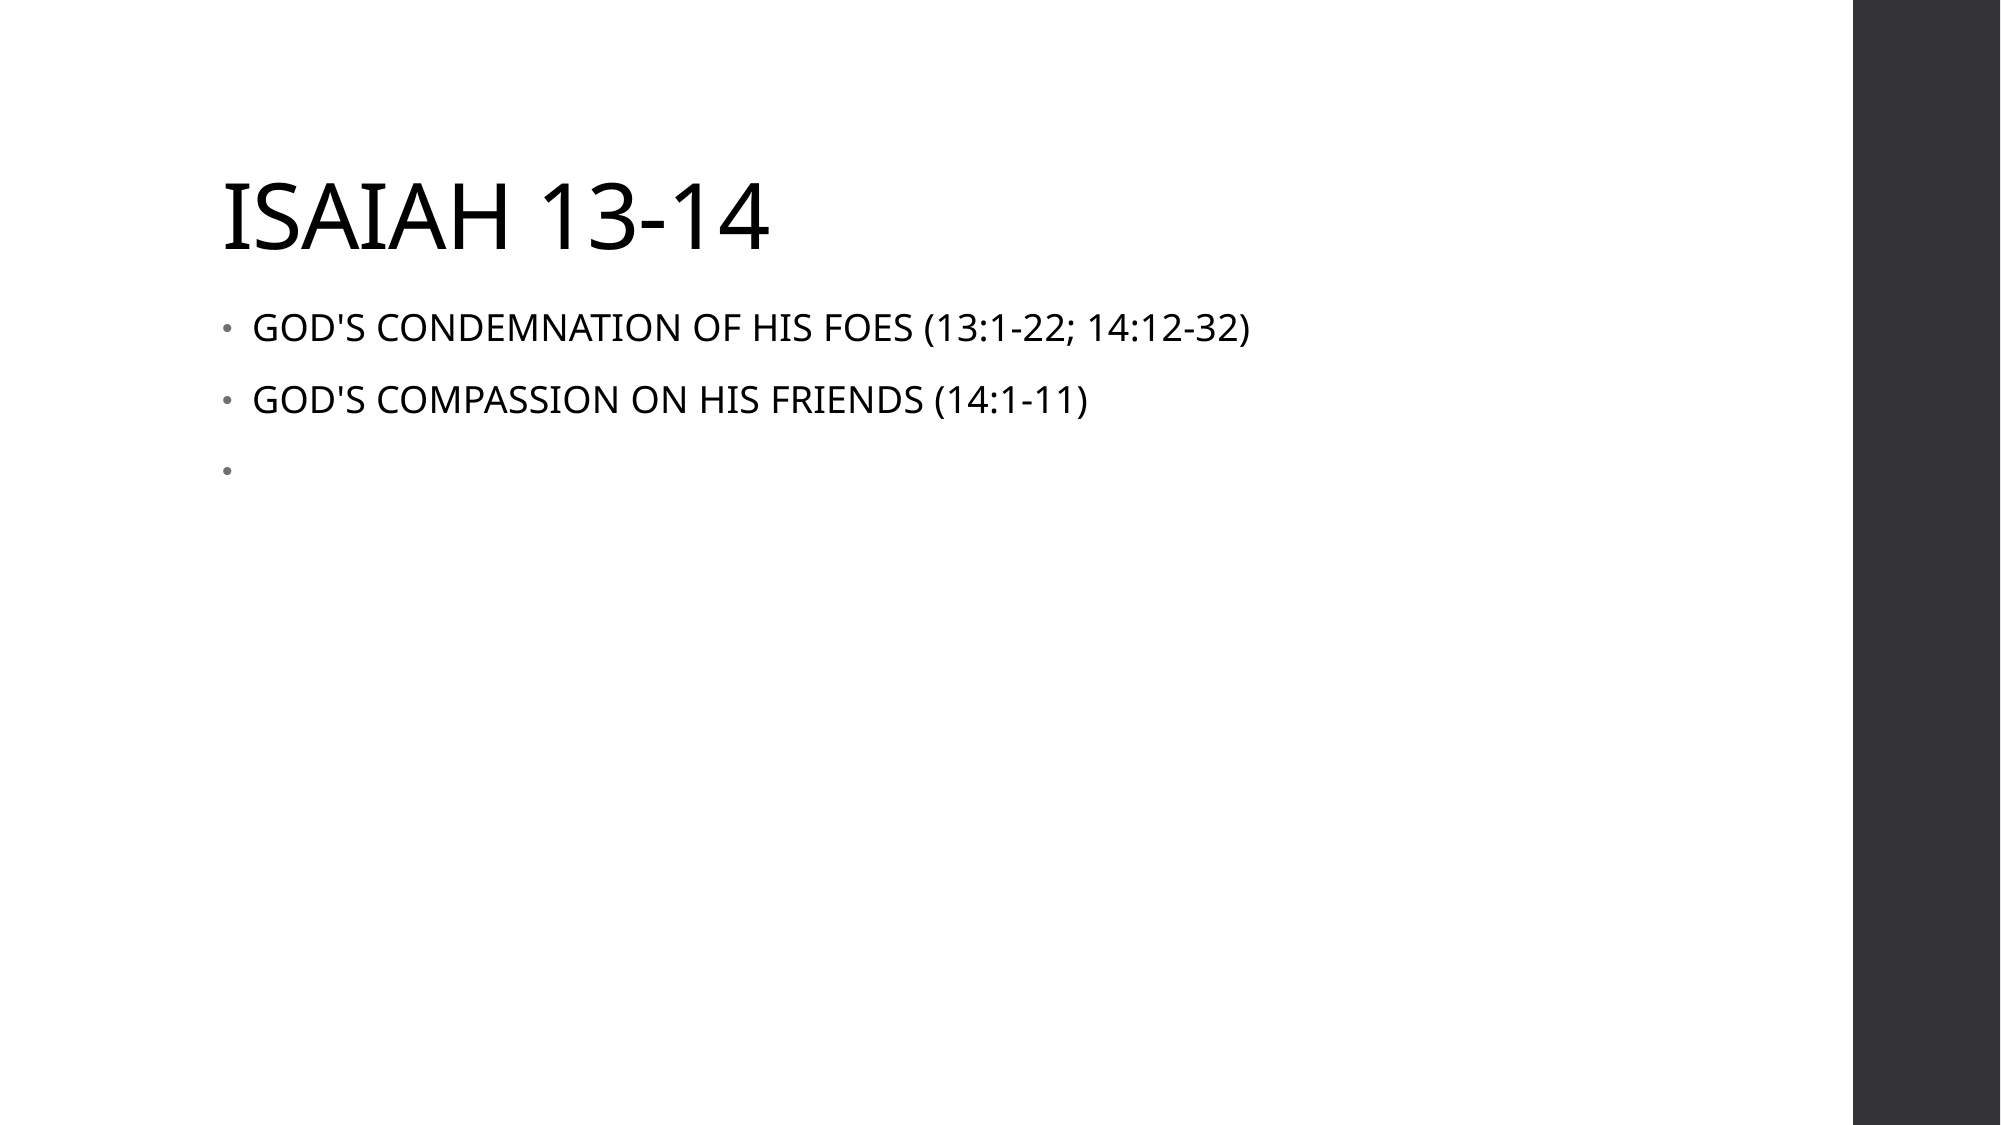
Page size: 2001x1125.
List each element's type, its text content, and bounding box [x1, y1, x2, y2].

title ISAIAH 13-14 [206, 60, 1797, 278]
list GOD'S CONDEMNATION OF HIS FOES (13:1-22; 14:12-32) GOD'S COMPASSION ON HIS FRIENDS (14:1-11) [206, 299, 1617, 1014]
